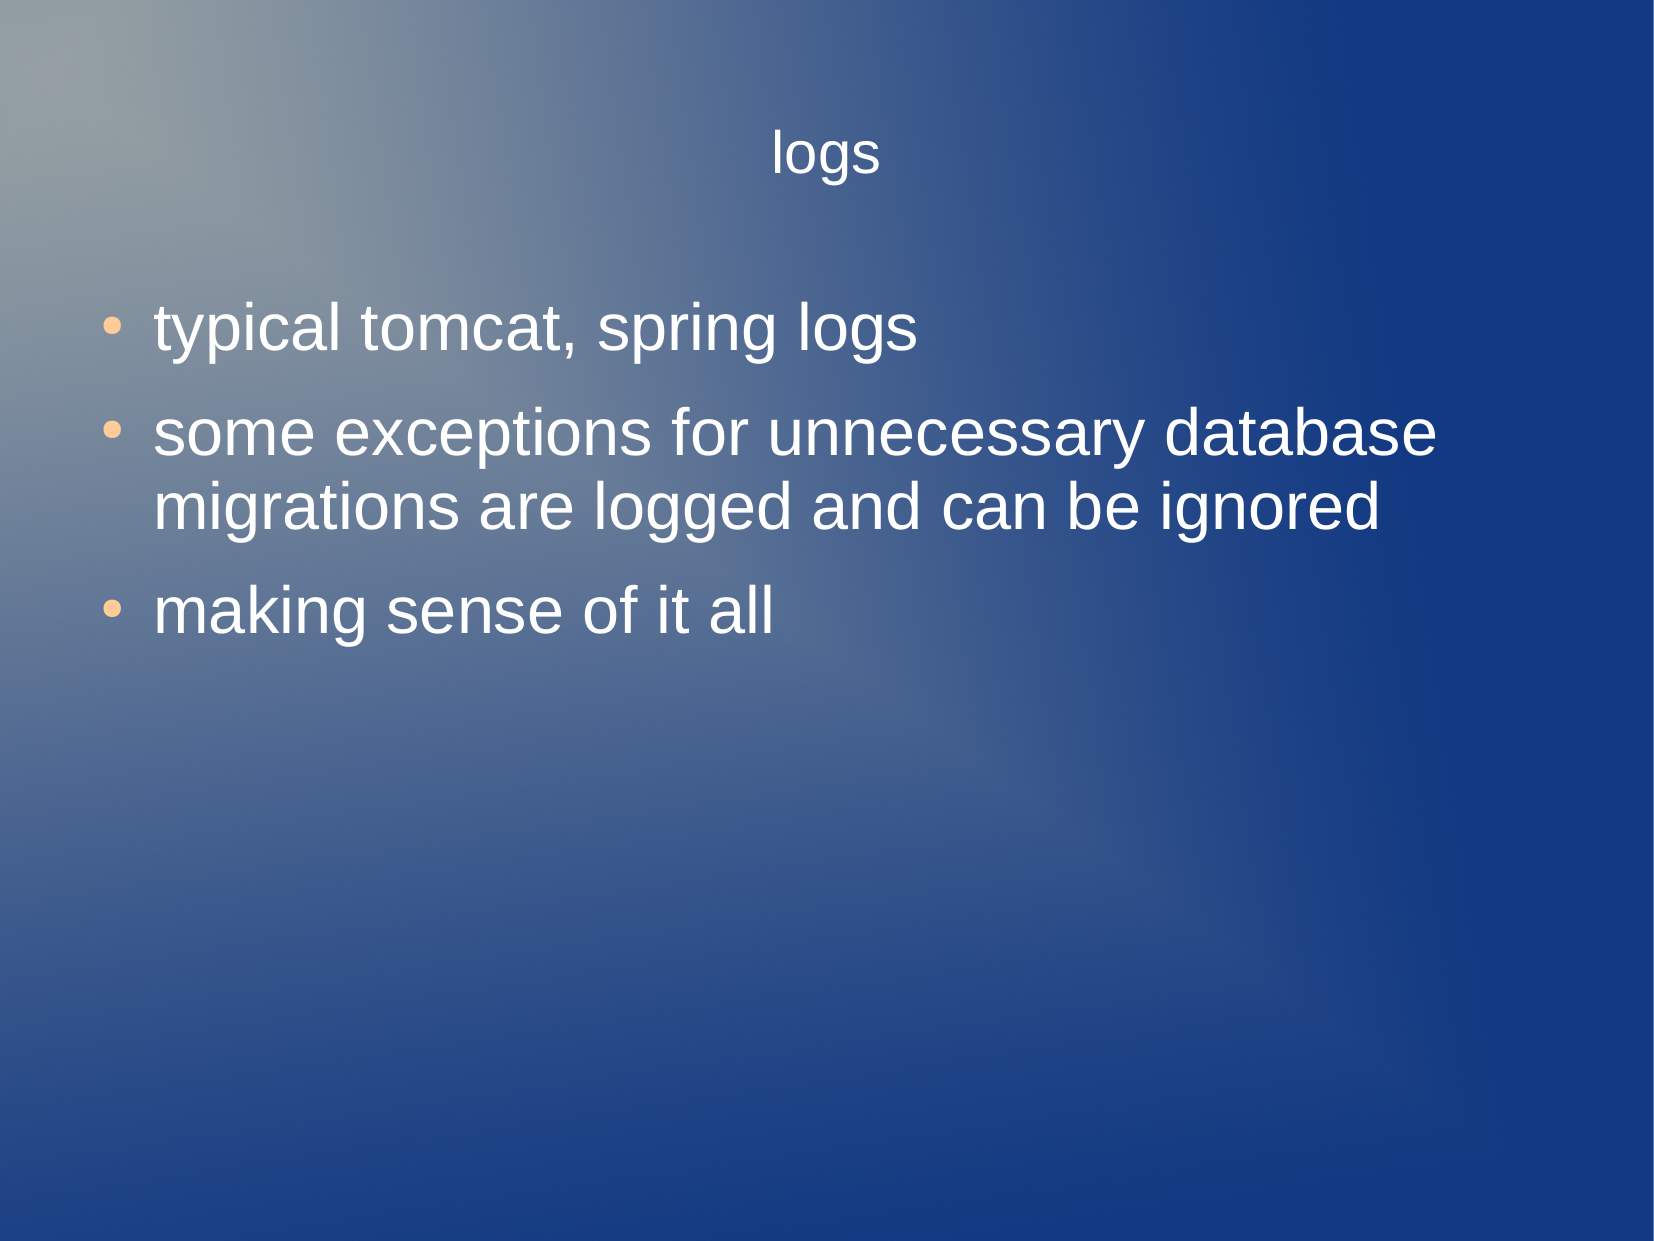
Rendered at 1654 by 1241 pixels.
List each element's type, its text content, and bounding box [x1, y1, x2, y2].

picture [0, 0, 1654, 1241]
title logs [82, 49, 1571, 257]
list typical tomcat, spring logs some exceptions for unnecessary database migrations are logged and can be ignored making sense of it all [82, 290, 1571, 1010]
